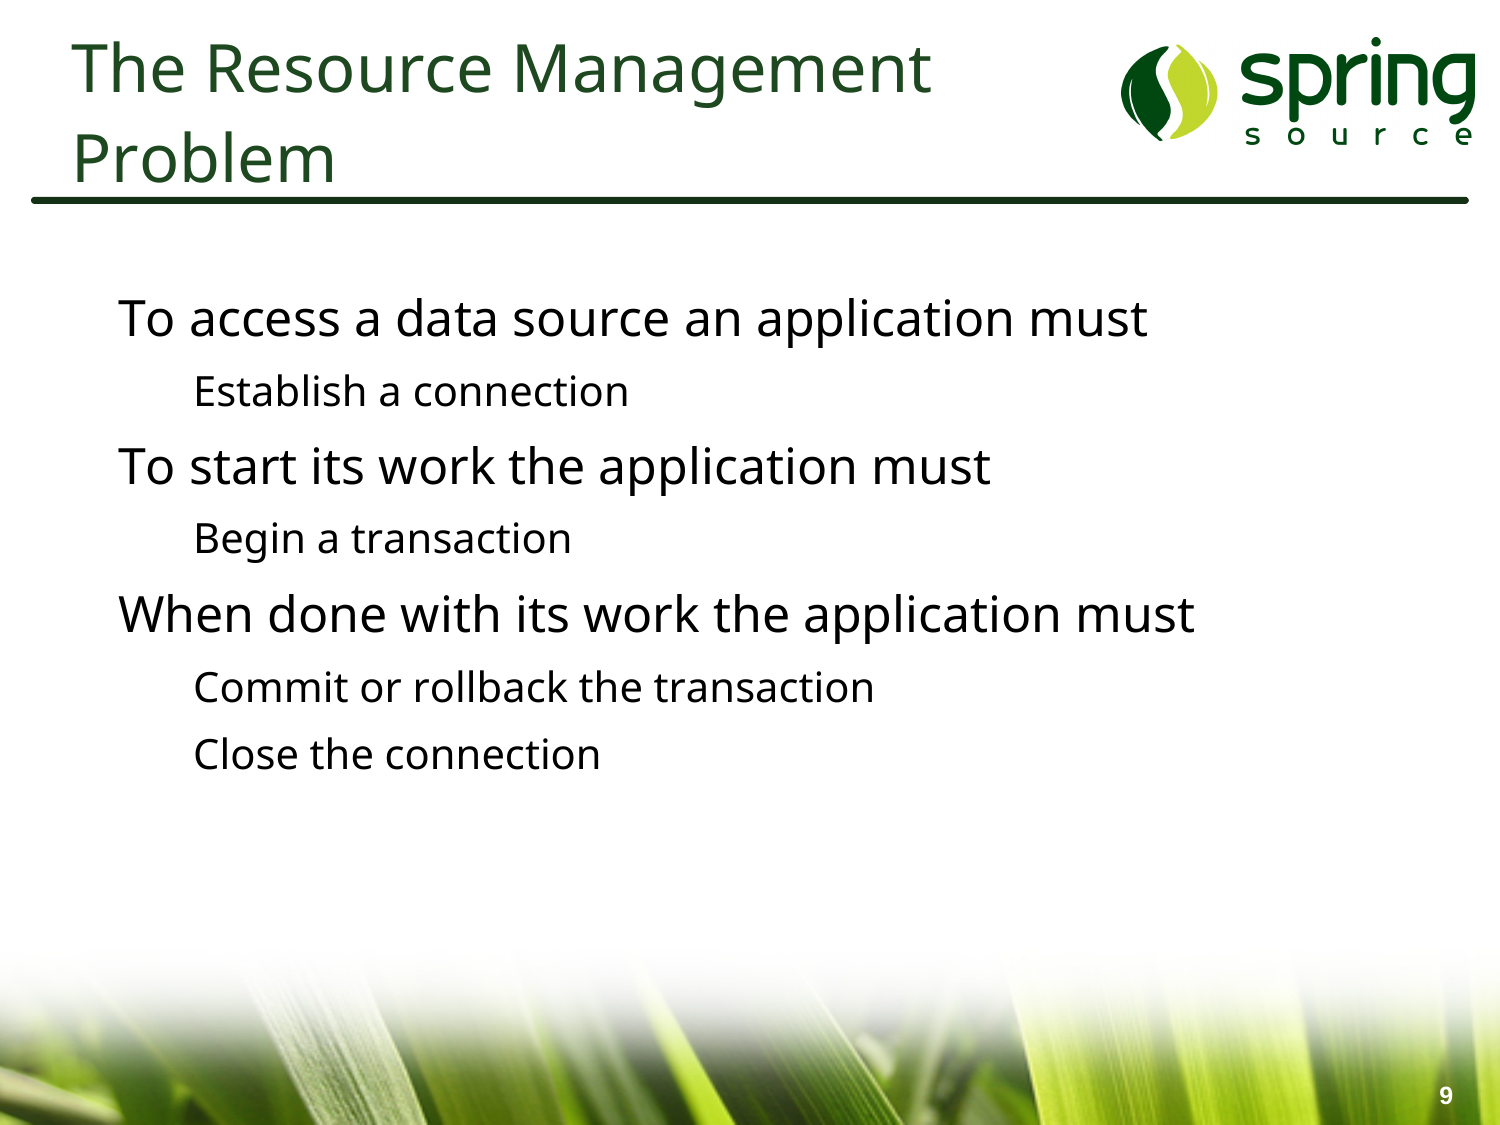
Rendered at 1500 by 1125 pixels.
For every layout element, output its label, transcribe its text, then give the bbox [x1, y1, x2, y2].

title The Resource Management Problem [56, 13, 1089, 191]
list To access a data source an application must Establish a connection To start its work the application must Begin a transaction When done with its work the application must Commit or rollback the transaction Close the connection [103, 275, 1394, 938]
picture [0, 944, 1500, 1125]
picture [1121, 37, 1475, 145]
